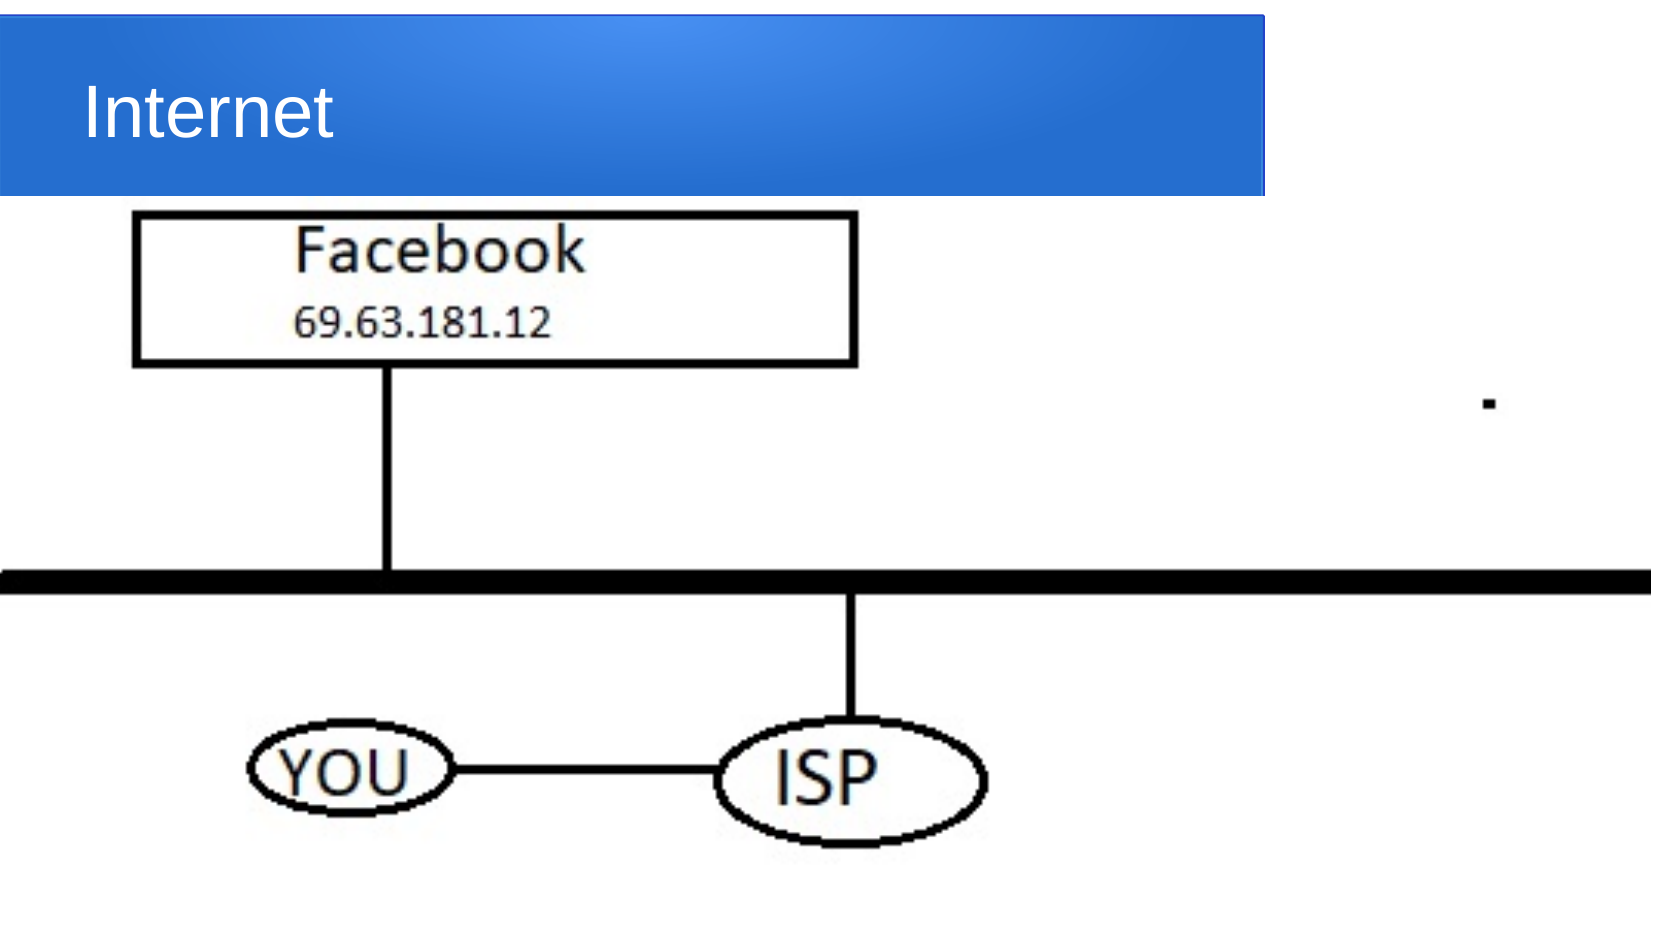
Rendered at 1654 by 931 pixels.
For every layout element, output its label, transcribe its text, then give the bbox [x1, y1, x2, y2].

picture [0, 196, 1651, 930]
title Internet [82, 35, 1235, 189]
